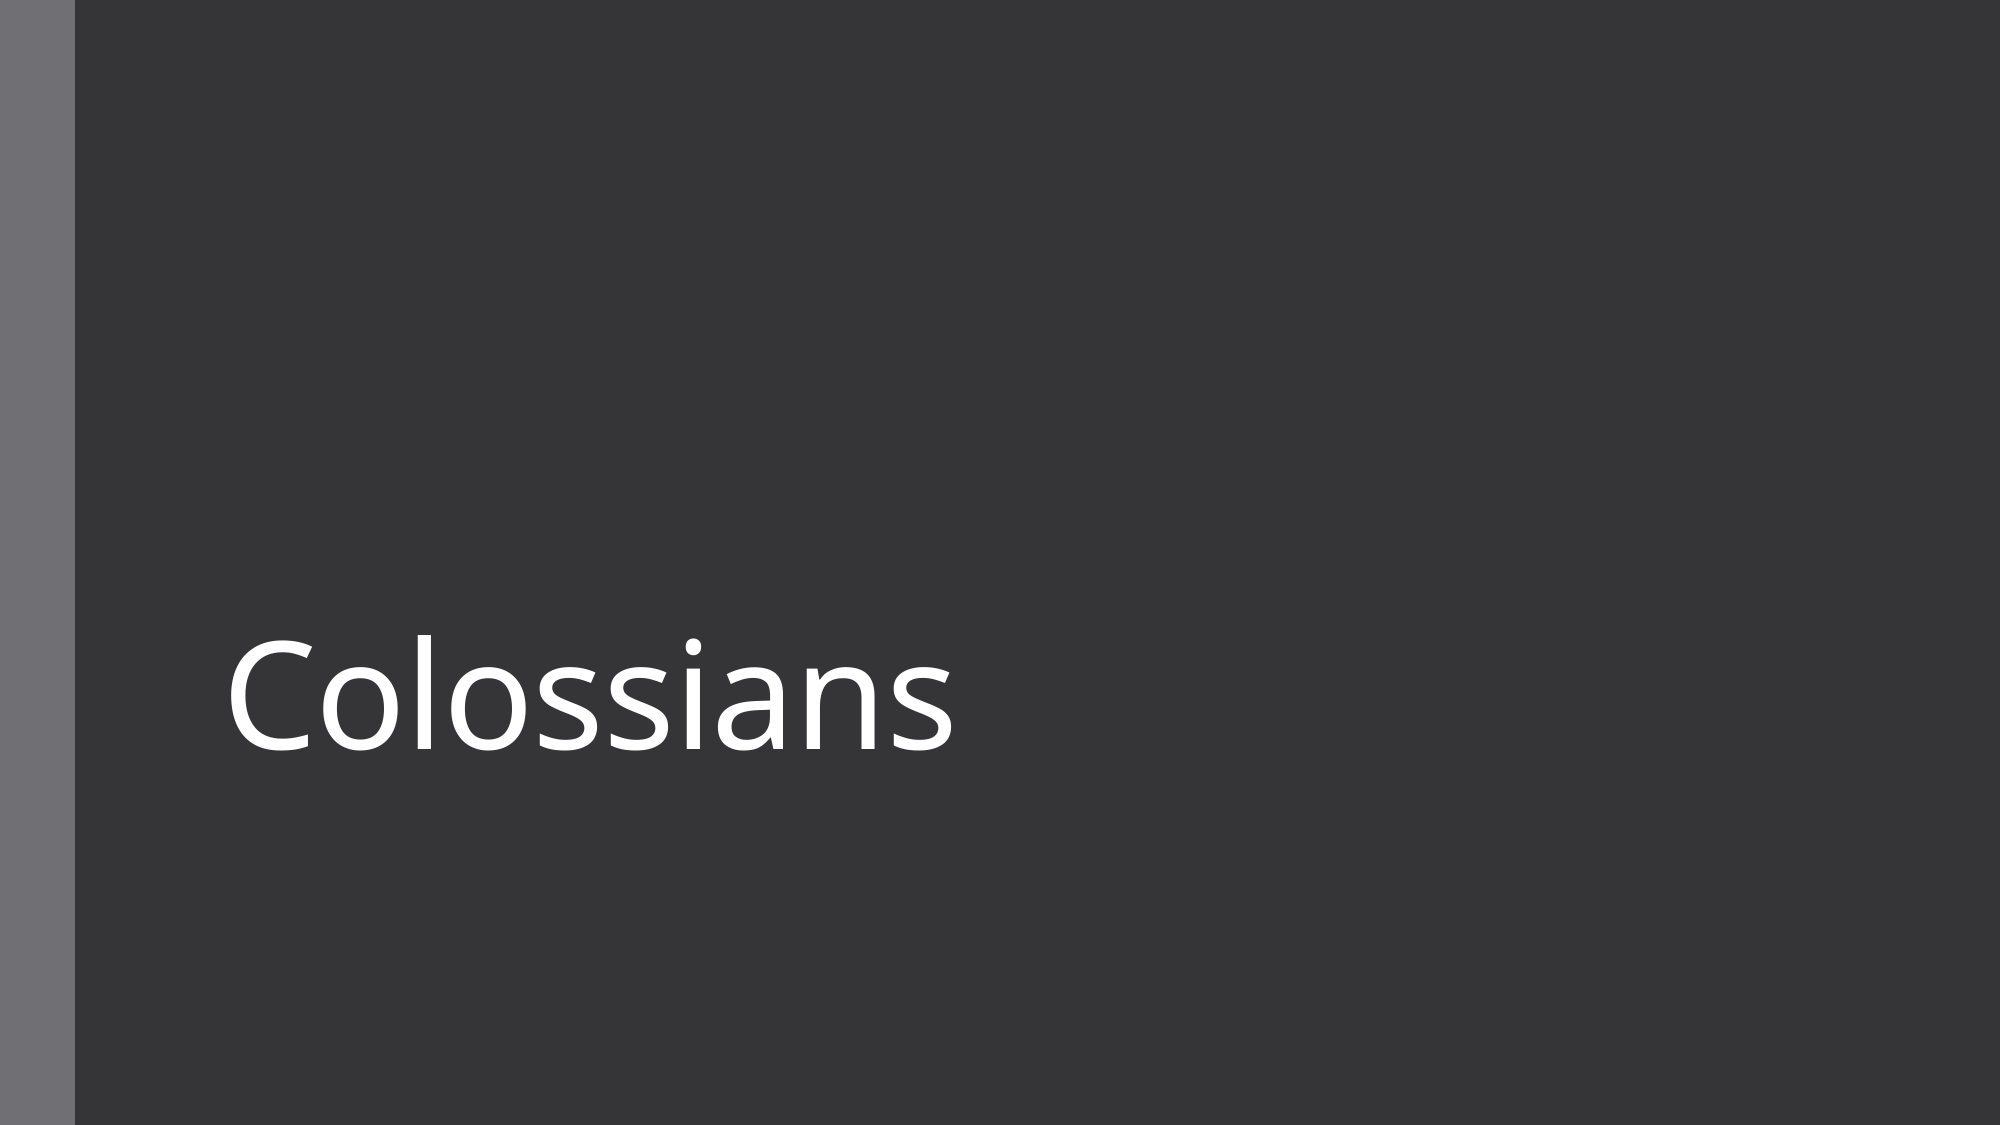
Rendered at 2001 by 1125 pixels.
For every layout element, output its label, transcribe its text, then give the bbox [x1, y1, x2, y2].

title Colossians [206, 124, 1752, 788]
